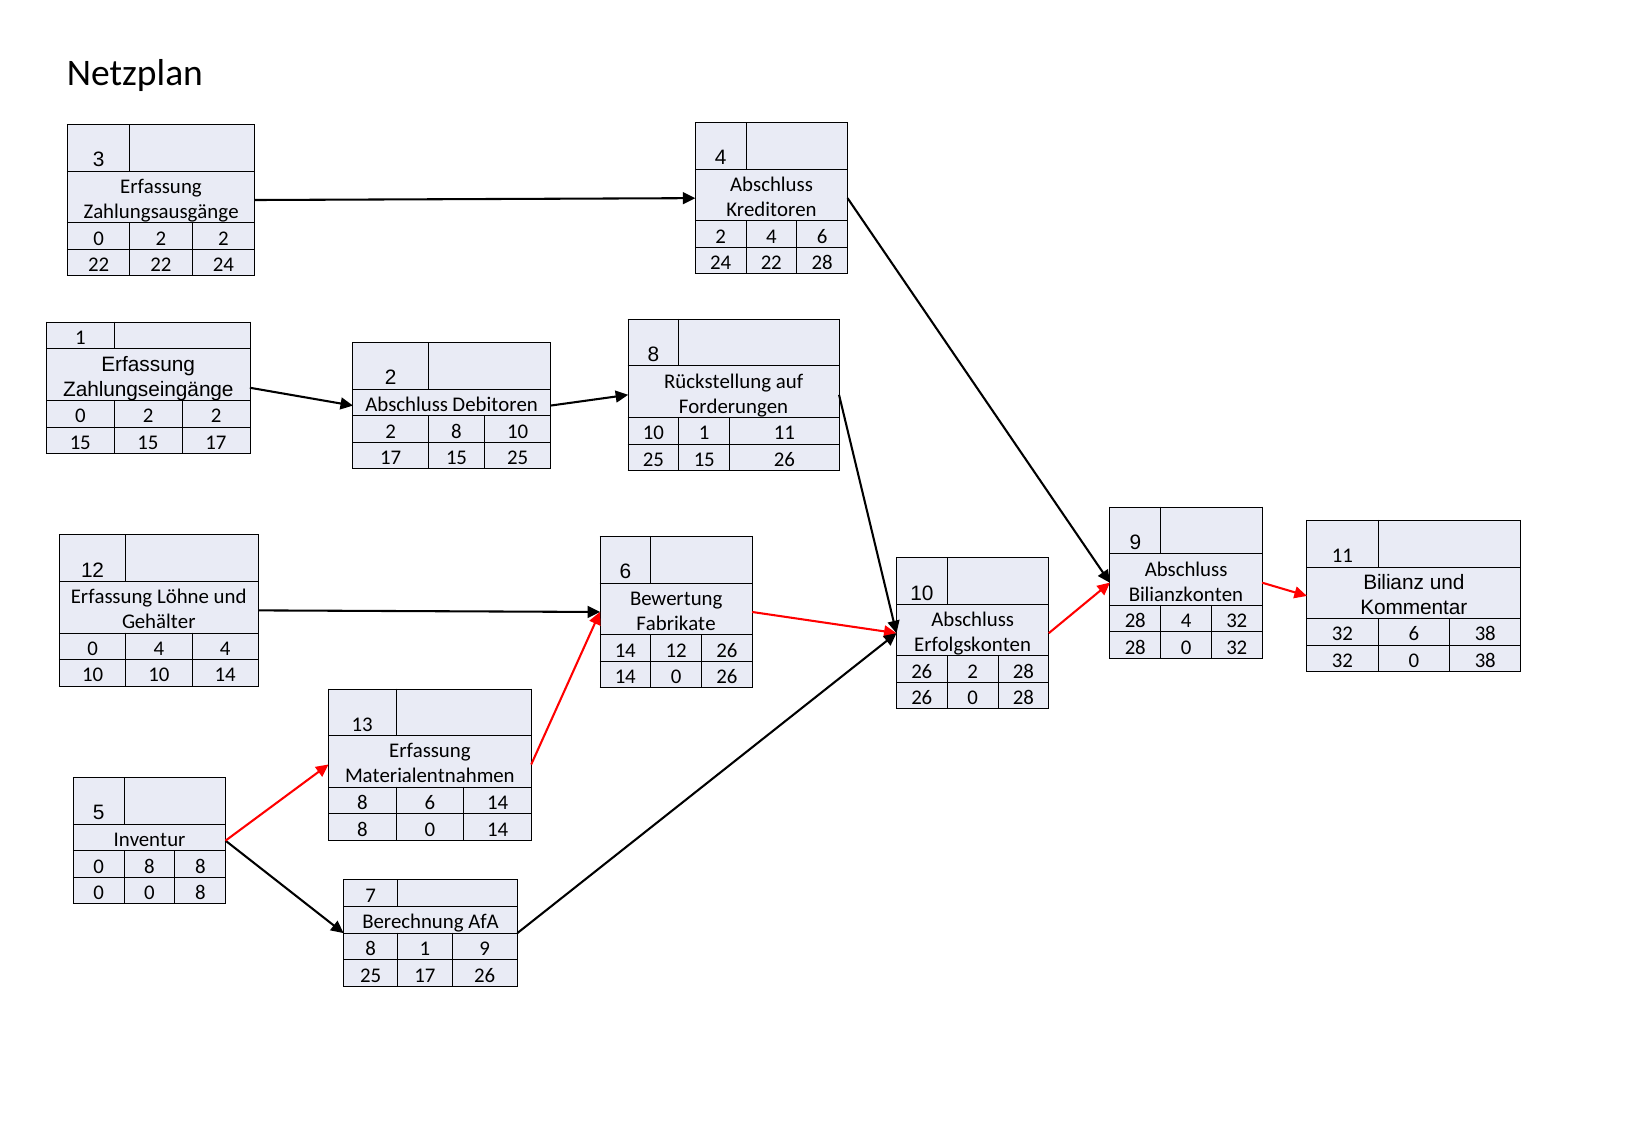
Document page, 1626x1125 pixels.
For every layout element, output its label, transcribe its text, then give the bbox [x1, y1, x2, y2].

table_cell 0 [74, 878, 124, 903]
table_header [130, 125, 254, 171]
table_header [1161, 508, 1262, 553]
table_cell 32 [1307, 619, 1378, 645]
table_cell 32 [1212, 632, 1262, 658]
table_header [679, 320, 839, 365]
table_cell 8 [344, 934, 397, 959]
table_cell 22 [130, 250, 192, 275]
table_cell 10 [629, 418, 678, 444]
table_cell 0 [948, 683, 998, 708]
text_box Netzplan [52, 40, 218, 101]
table_cell 2 [130, 223, 192, 249]
table_cell 24 [193, 250, 254, 275]
table_header 9 [1110, 508, 1160, 553]
table_header [747, 123, 847, 169]
table_cell 15 [47, 428, 114, 453]
table_cell 8 [175, 851, 225, 877]
table_cell Berechnung AfA [344, 907, 517, 933]
table_cell 0 [68, 223, 129, 249]
table_cell 0 [397, 814, 463, 840]
table_header 5 [74, 778, 124, 824]
table_cell Abschluss Bilianzkonten [1110, 554, 1262, 605]
table_cell 15 [679, 445, 729, 470]
table_header 8 [629, 320, 678, 365]
table_cell 15 [115, 428, 182, 453]
table_cell Erfassung Löhne und Gehälter [60, 582, 258, 633]
table_cell 14 [601, 635, 650, 661]
table_cell 11 [730, 418, 839, 444]
table_cell 0 [1161, 632, 1211, 658]
table_cell 26 [702, 635, 752, 661]
table_cell 26 [702, 662, 752, 687]
table_cell Rückstellung auf Forderungen [629, 366, 839, 417]
table_cell 28 [999, 656, 1048, 682]
table_cell 17 [183, 428, 250, 453]
table_header 6 [601, 537, 650, 583]
table_cell 2 [696, 221, 746, 247]
table_header 13 [329, 690, 396, 735]
table_header 7 [344, 880, 397, 906]
table_cell 14 [193, 660, 258, 686]
table_cell 8 [429, 416, 484, 442]
table_cell 14 [464, 814, 531, 840]
table_cell 8 [175, 878, 225, 903]
table_cell 6 [1379, 619, 1449, 645]
table_cell Erfassung Materialentnahmen [329, 736, 531, 787]
table_cell 0 [60, 634, 125, 659]
table_cell 32 [1307, 646, 1378, 671]
table_cell 17 [353, 443, 428, 468]
table_cell 0 [651, 662, 701, 687]
table_cell 12 [651, 635, 701, 661]
table_header 4 [696, 123, 746, 169]
table_cell 6 [797, 221, 847, 247]
table_cell 10 [60, 660, 125, 686]
table_cell Inventur [74, 825, 225, 850]
table_cell Bewertung Fabrikate [601, 584, 752, 634]
table_cell 4 [193, 634, 258, 659]
table_cell 26 [897, 656, 947, 682]
table_cell 24 [696, 248, 746, 273]
table_cell 10 [126, 660, 192, 686]
table_cell 10 [485, 416, 550, 442]
table_cell 15 [429, 443, 484, 468]
table_cell 26 [730, 445, 839, 470]
table_cell 9 [453, 934, 517, 959]
table_cell Abschluss Erfolgskonten [897, 605, 1048, 655]
table_cell 17 [398, 960, 452, 986]
table_cell 28 [1110, 606, 1160, 631]
table_cell Abschluss Kreditoren [696, 170, 847, 220]
table_cell 38 [1450, 646, 1520, 671]
table_cell 28 [999, 683, 1048, 708]
table_header [651, 537, 752, 583]
table_cell 32 [1212, 606, 1262, 631]
table_cell 2 [115, 401, 182, 427]
table_cell 1 [679, 418, 729, 444]
table_cell 14 [464, 788, 531, 813]
table_header [126, 535, 258, 581]
table_cell 0 [125, 878, 174, 903]
table_header 2 [353, 343, 428, 389]
table_cell 8 [329, 814, 396, 840]
table_cell 0 [74, 851, 124, 877]
table_cell Erfassung Zahlungsausgänge [68, 172, 254, 222]
table_cell 2 [948, 656, 998, 682]
table_header [398, 880, 517, 906]
table_cell 22 [68, 250, 129, 275]
table_cell 14 [601, 662, 650, 687]
table_cell 26 [453, 960, 517, 986]
table_cell 8 [329, 788, 396, 813]
table_header 3 [68, 125, 129, 171]
table_cell 25 [629, 445, 678, 470]
table_header 12 [60, 535, 125, 581]
table_cell 2 [183, 401, 250, 427]
table_cell 28 [797, 248, 847, 273]
table_cell 2 [353, 416, 428, 442]
table_cell 4 [1161, 606, 1211, 631]
table_cell 25 [485, 443, 550, 468]
table_header [429, 343, 550, 389]
table_cell 25 [344, 960, 397, 986]
table_cell 8 [125, 851, 174, 877]
table_cell 1 [398, 934, 452, 959]
table_cell 38 [1450, 619, 1520, 645]
table_header [948, 558, 1048, 604]
table_cell 26 [897, 683, 947, 708]
table_header 10 [897, 558, 947, 604]
table_header [125, 778, 225, 824]
table_header [397, 690, 531, 735]
table_cell 0 [47, 401, 114, 427]
table_cell Abschluss Debitoren [353, 390, 550, 415]
table_cell 22 [747, 248, 796, 273]
table_cell 6 [397, 788, 463, 813]
table_cell 0 [1379, 646, 1449, 671]
table_cell Erfassung Zahlungseingänge [47, 349, 250, 400]
table_cell Bilianz und Kommentar [1307, 568, 1520, 618]
table_cell 4 [747, 221, 796, 247]
table_header [115, 323, 250, 348]
table_header 11 [1307, 521, 1378, 567]
table_cell 2 [193, 223, 254, 249]
table_header 1 [47, 323, 114, 348]
table_cell 28 [1110, 632, 1160, 658]
table_cell 4 [126, 634, 192, 659]
table_header [1379, 521, 1520, 567]
